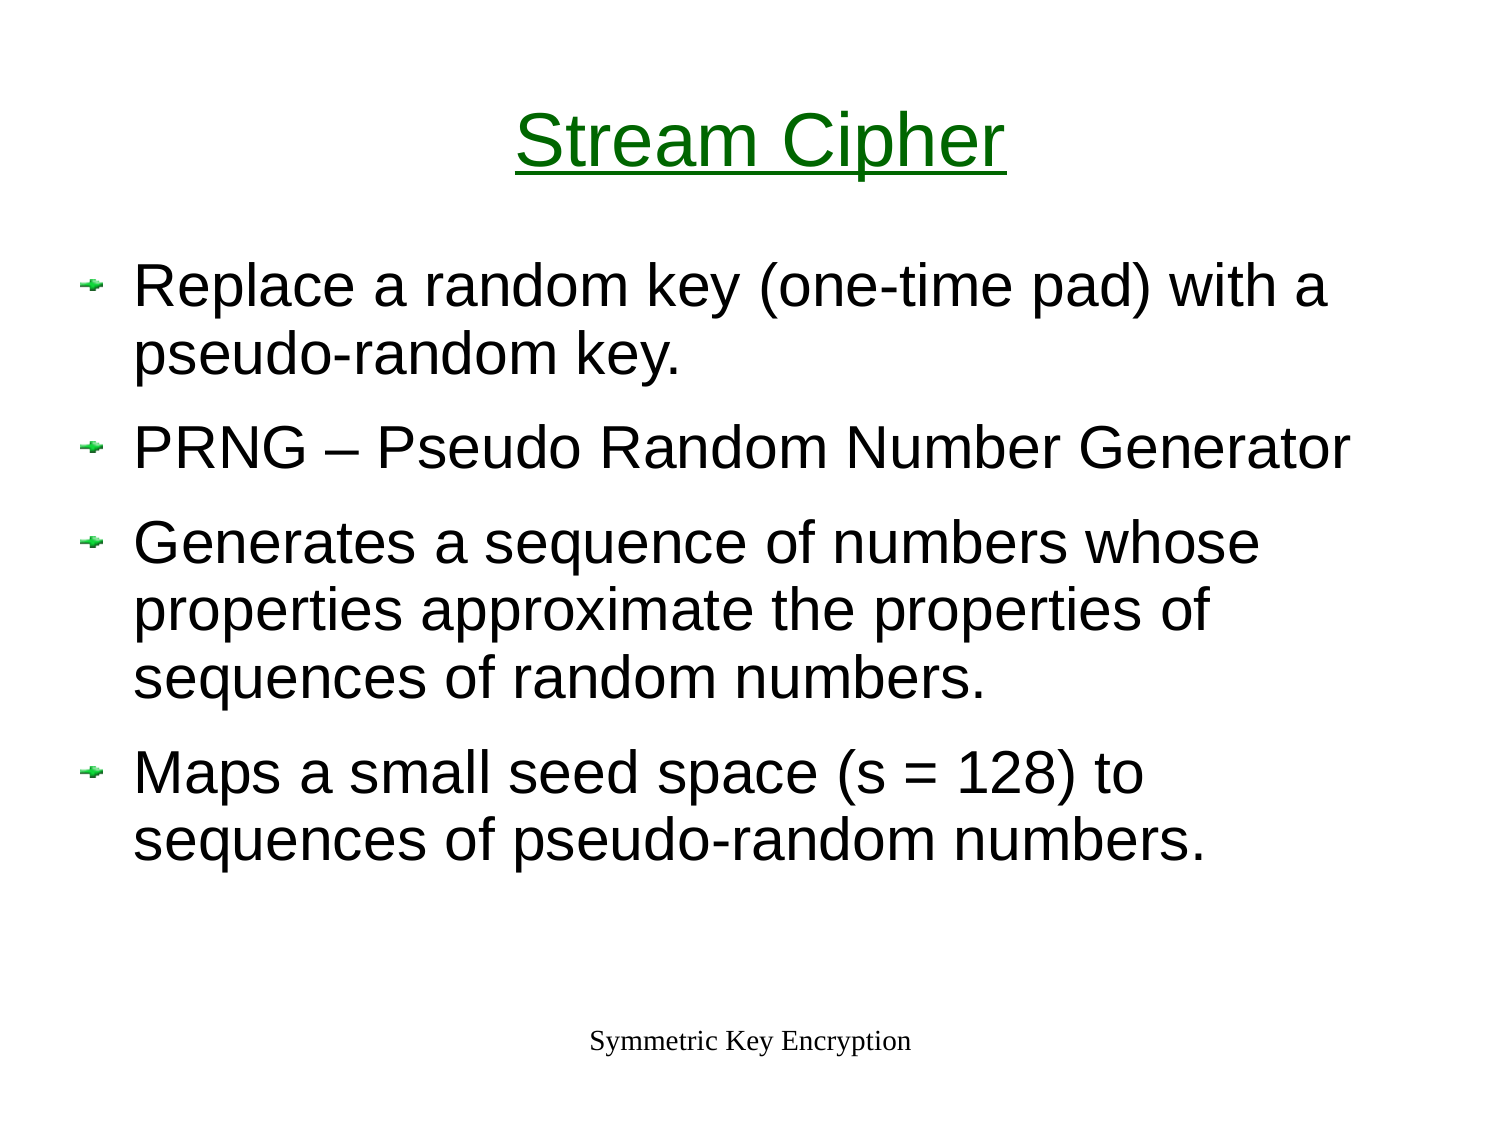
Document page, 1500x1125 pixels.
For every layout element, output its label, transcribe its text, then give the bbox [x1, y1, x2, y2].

title Stream Cipher [75, 44, 1447, 236]
list Replace a random key (one-time pad) with a pseudo-random key. PRNG – Pseudo Random Number Generator Generates a sequence of numbers whose properties approximate the properties of sequences of random numbers. Maps a small seed space (s = 128) to sequences of pseudo-random numbers. [63, 251, 1441, 993]
